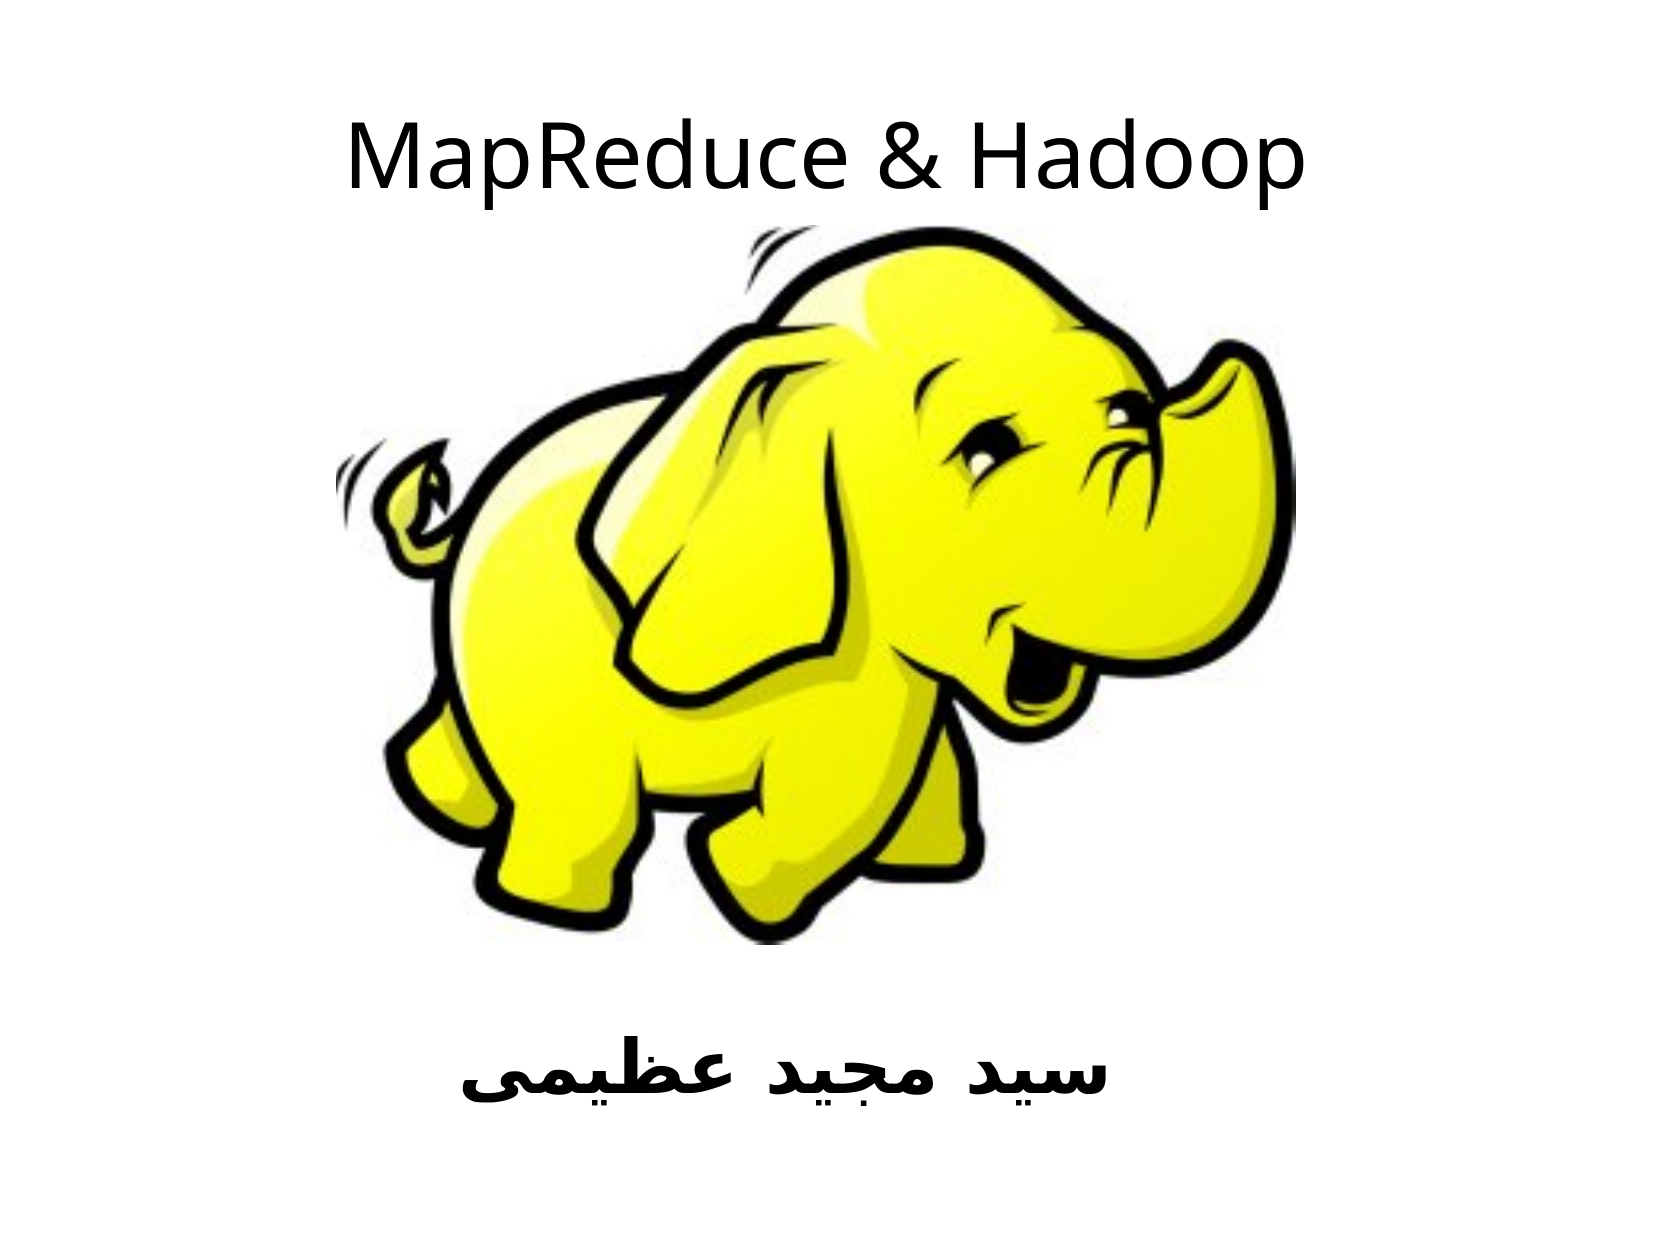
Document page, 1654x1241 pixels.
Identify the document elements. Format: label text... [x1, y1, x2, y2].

title MapReduce & Hadoop [82, 49, 1571, 257]
picture [336, 225, 1296, 945]
text_box سید مجید عظیمی [478, 1000, 1094, 1136]
